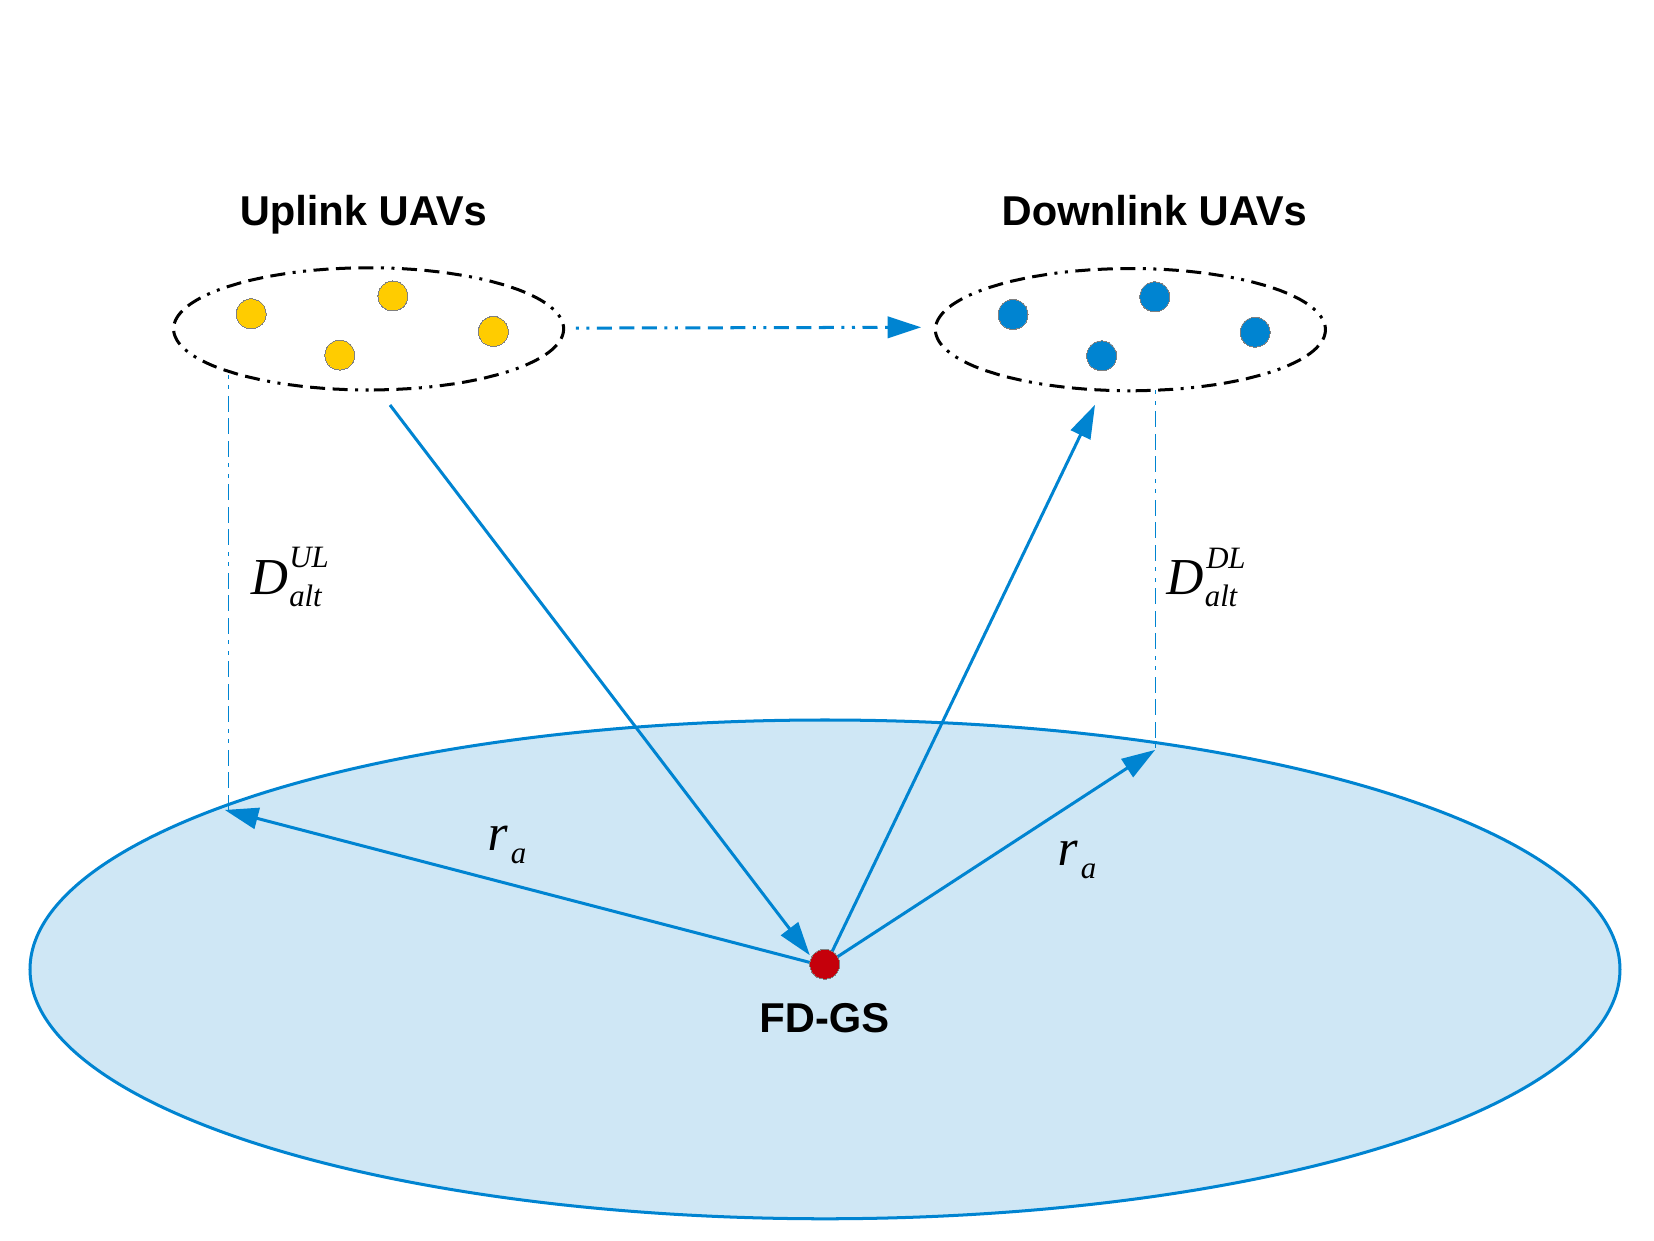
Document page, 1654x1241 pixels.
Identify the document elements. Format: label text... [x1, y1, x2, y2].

chart [1050, 819, 1105, 886]
text_box [236, 298, 267, 329]
text_box FD-GS [744, 987, 905, 1050]
text_box [1086, 340, 1117, 371]
chart [480, 804, 535, 871]
text_box [377, 280, 408, 311]
chart [1155, 540, 1253, 614]
text_box Uplink UAVs [225, 180, 503, 243]
text_box [1240, 317, 1271, 348]
chart [240, 540, 335, 614]
text_box [1139, 281, 1170, 312]
text_box [324, 340, 355, 371]
text_box [998, 299, 1029, 330]
text_box Downlink UAVs [986, 180, 1324, 244]
text_box [30, 720, 1621, 1219]
text_box [478, 316, 509, 347]
